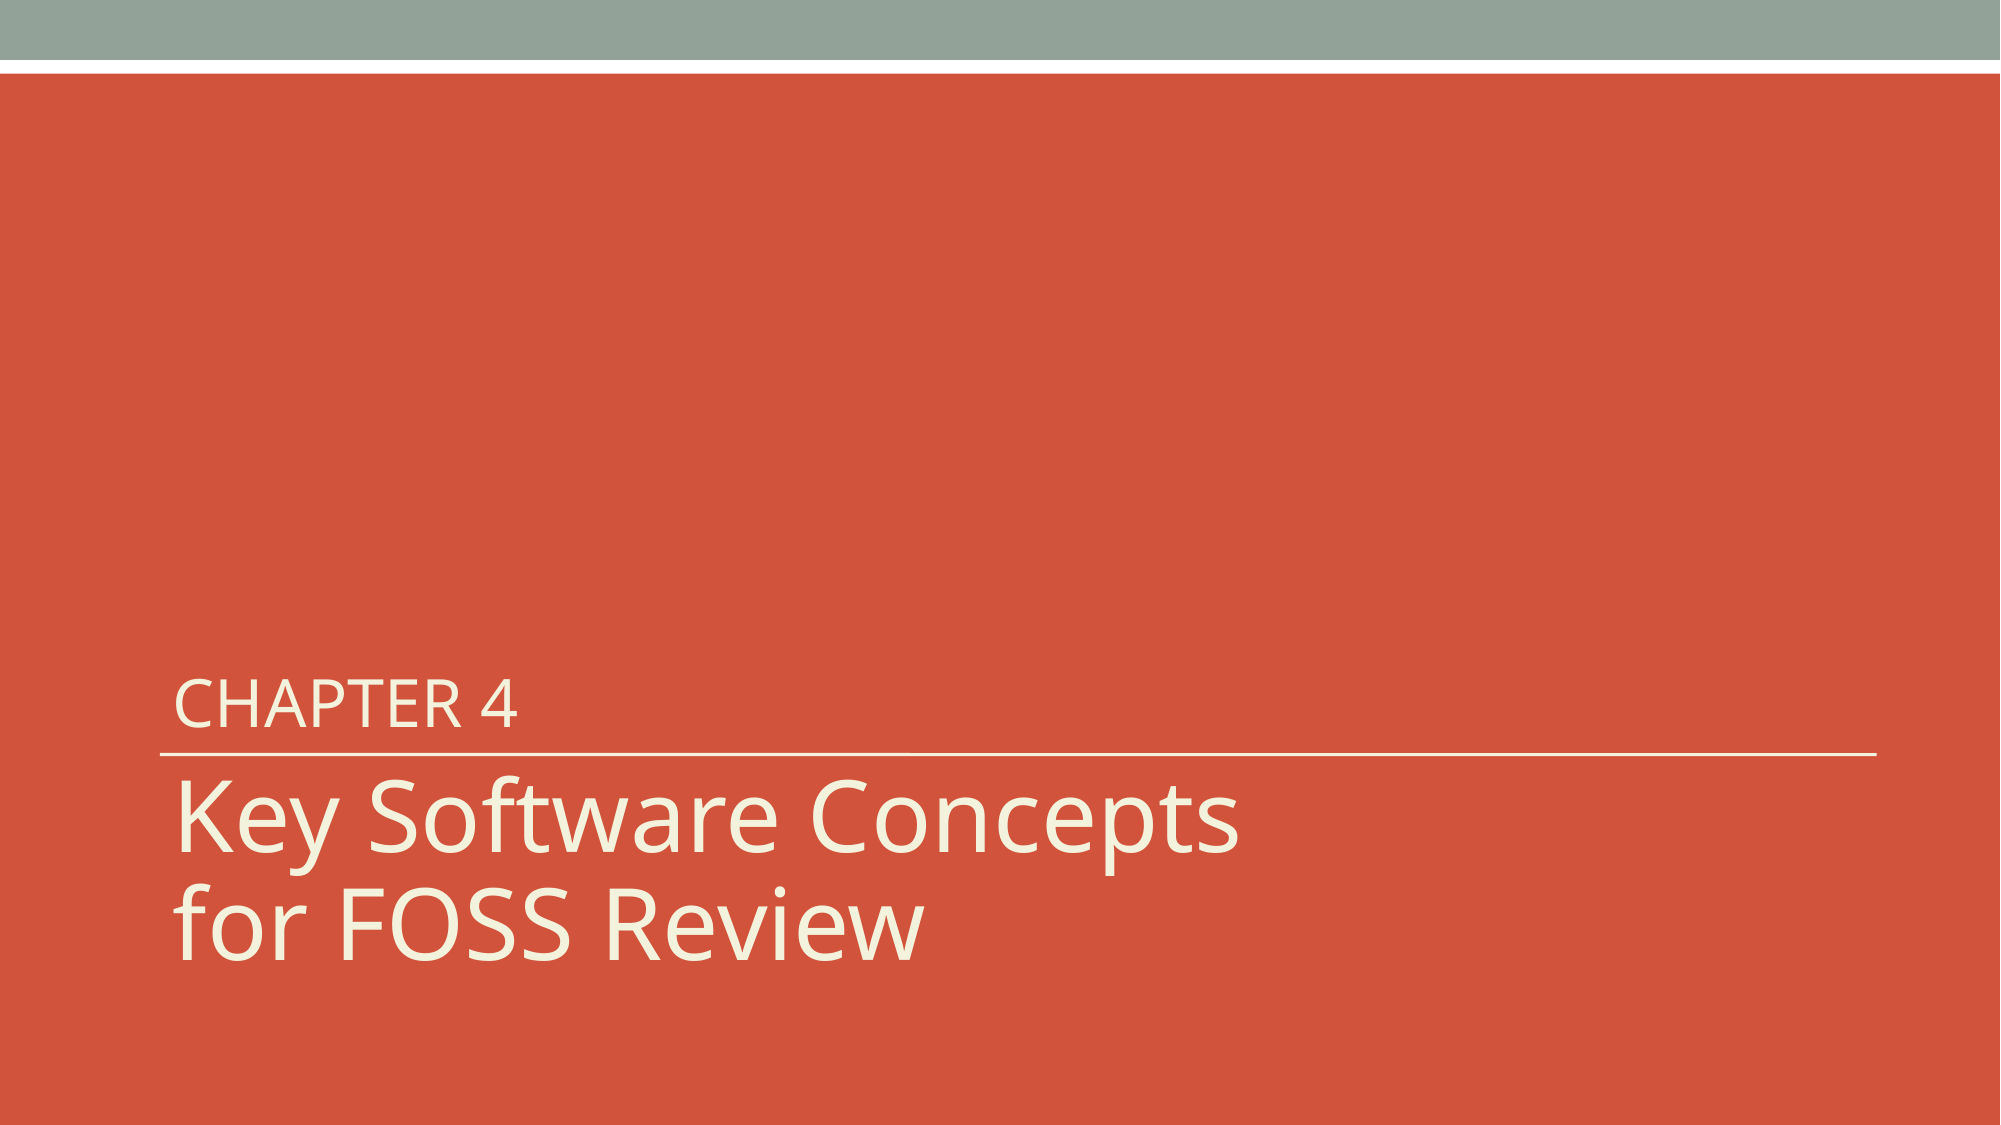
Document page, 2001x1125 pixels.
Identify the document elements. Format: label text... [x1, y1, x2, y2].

text_box Key Software Concepts for FOSS Review [157, 758, 1858, 1005]
text_box CHAPTER 4 [157, 387, 1858, 749]
